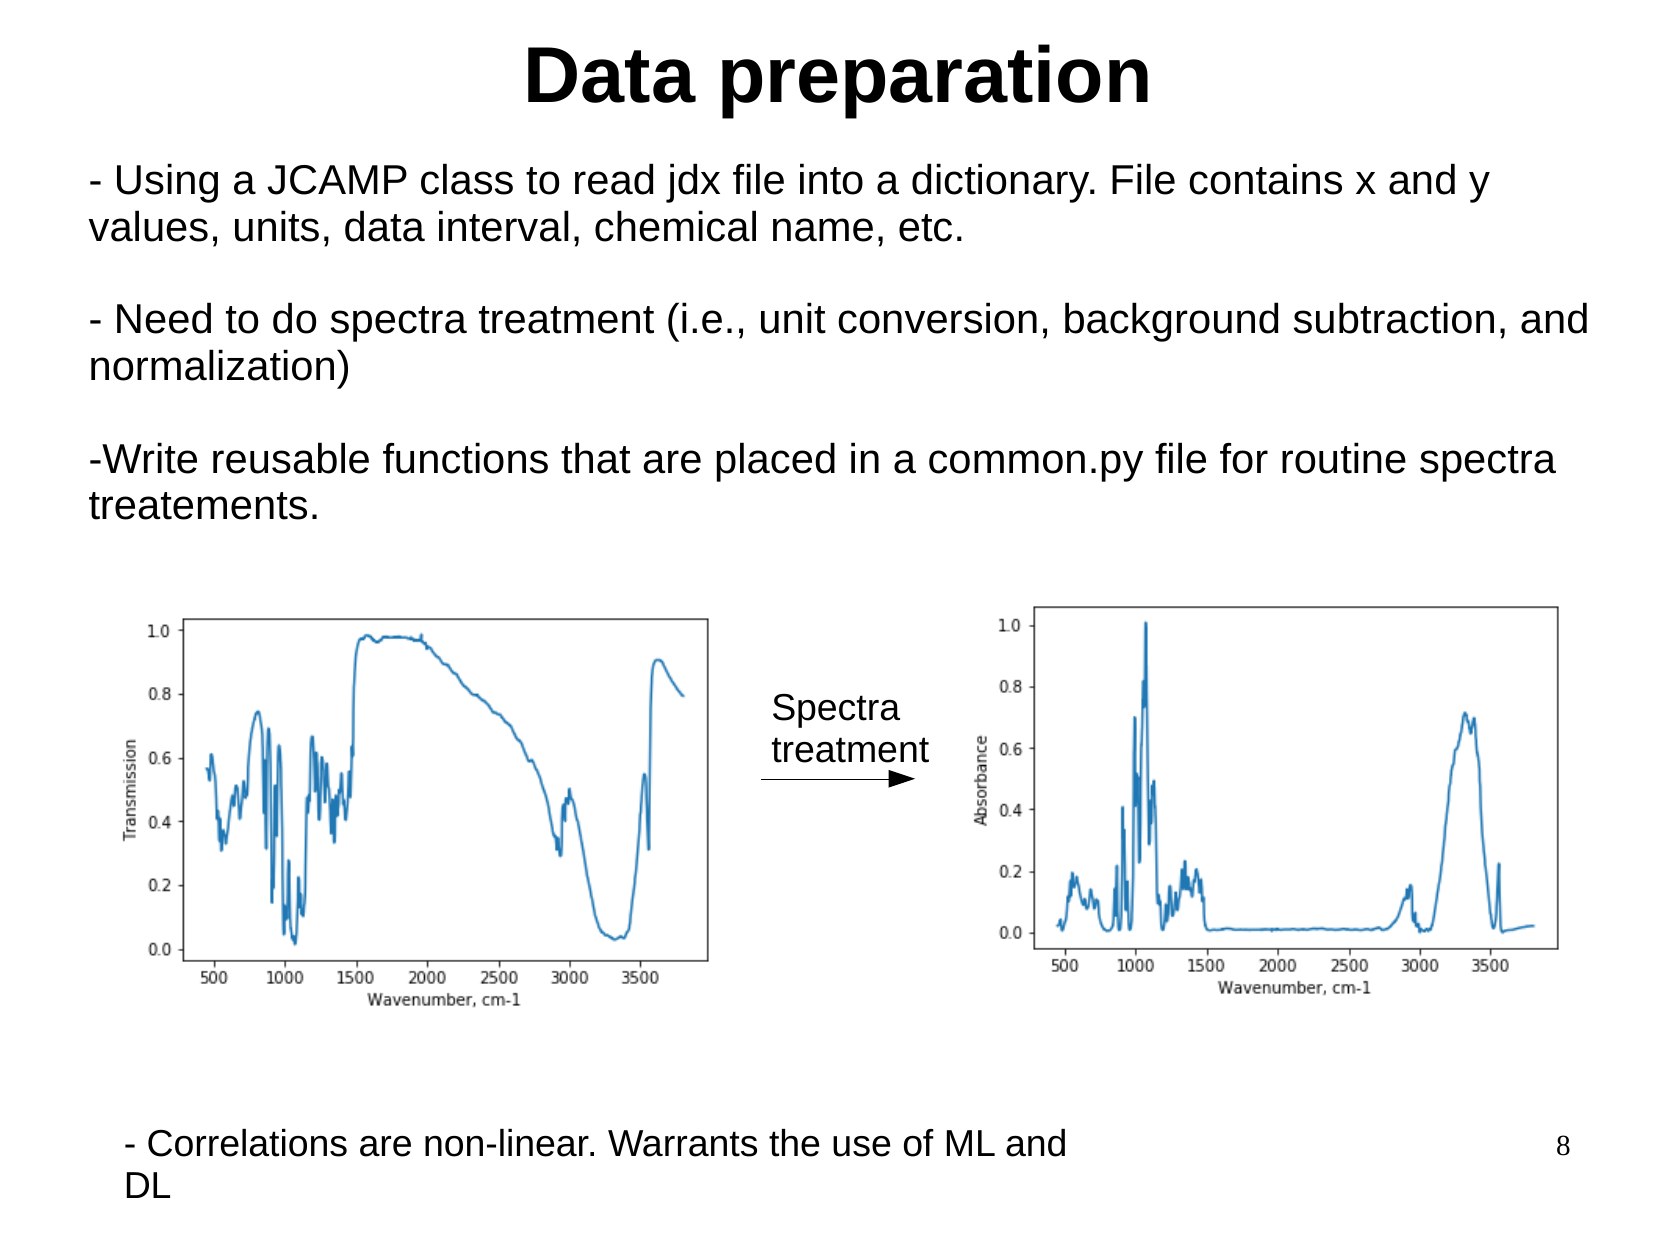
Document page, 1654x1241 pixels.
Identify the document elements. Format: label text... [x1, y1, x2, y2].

text_box - Correlations are non-linear. Warrants the use of ML and DL [108, 1115, 1141, 1173]
picture [965, 591, 1573, 1008]
picture [114, 603, 723, 1020]
title Data preparation [94, 25, 1583, 126]
text_box - Using a JCAMP class to read jdx file into a dictionary. File contains x and y values, units, data interval, chemical name, etc. - Need to do spectra treatment (i.e., unit conversion, background subtraction, and normalization) -Write reusable functions that are placed in a common.py file for routine spectra treatements. [73, 149, 1612, 536]
text_box Spectra treatment [756, 679, 980, 781]
